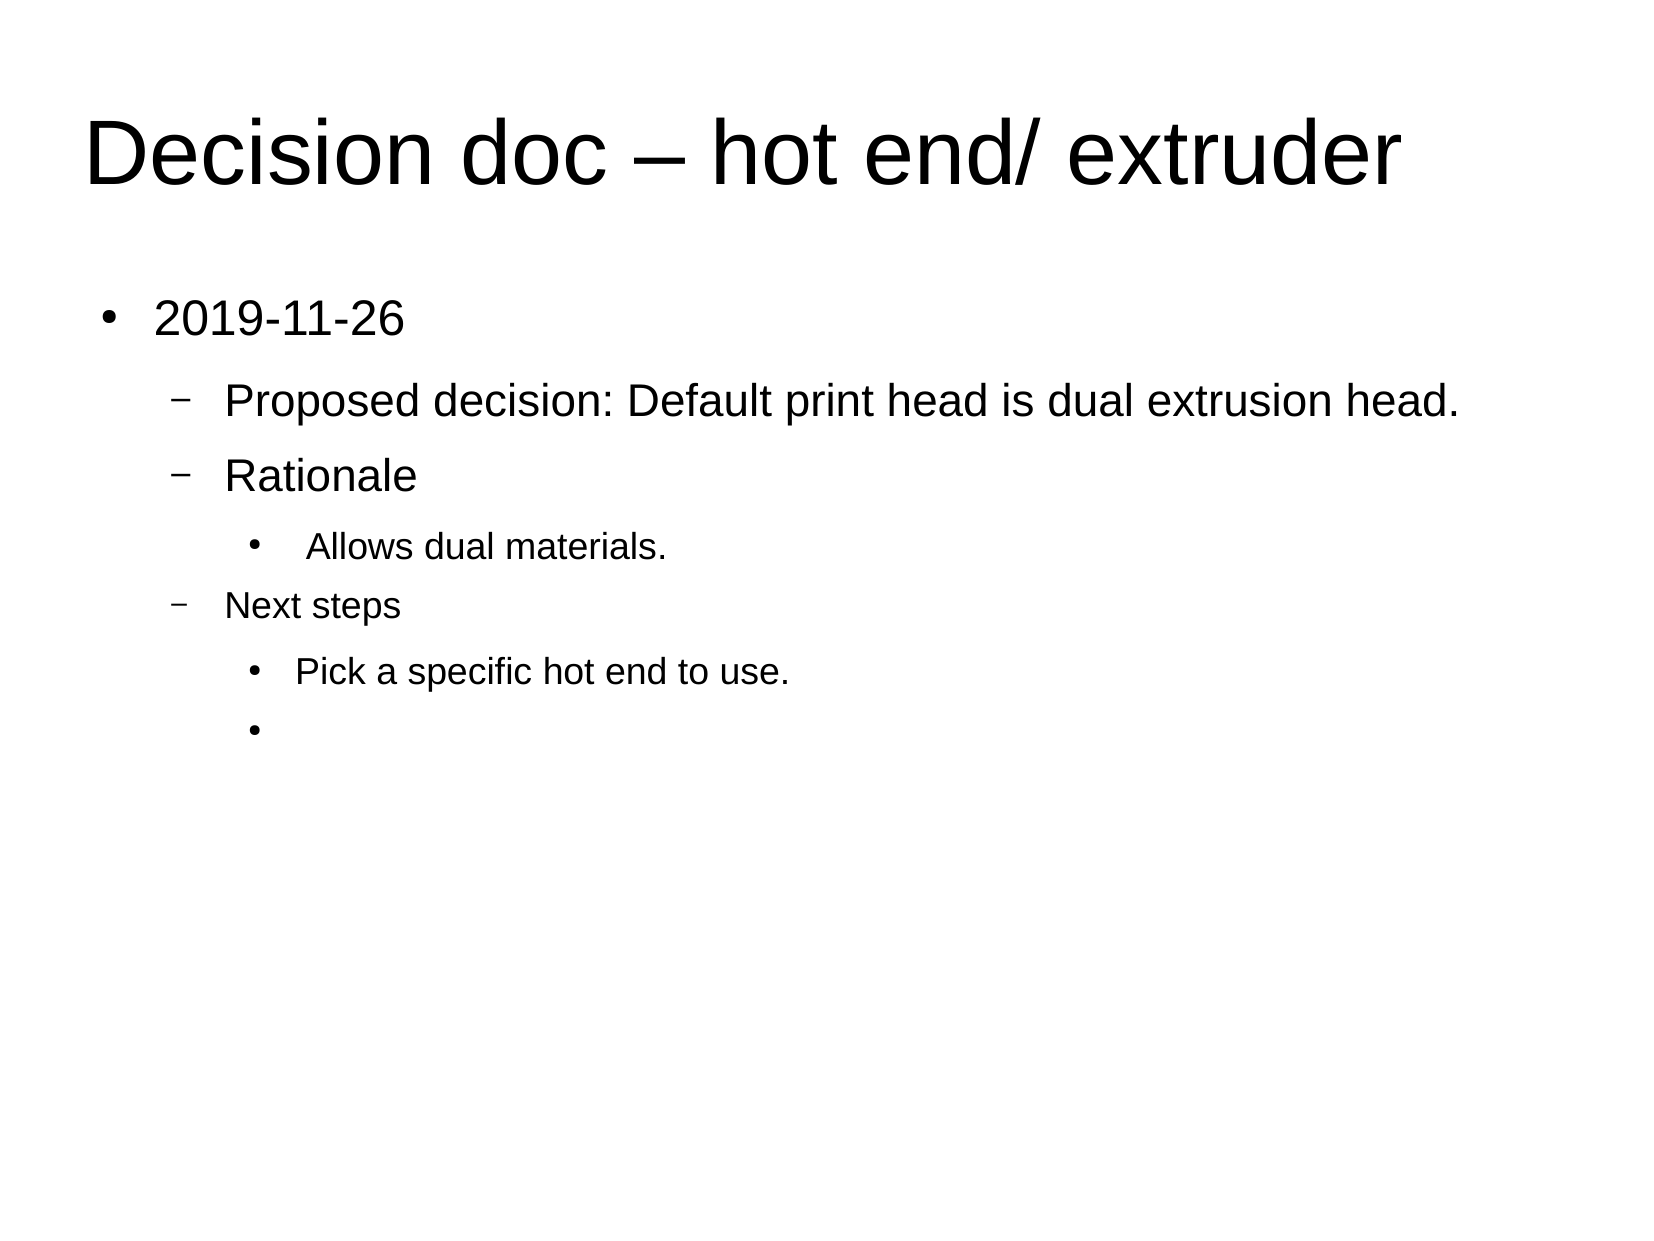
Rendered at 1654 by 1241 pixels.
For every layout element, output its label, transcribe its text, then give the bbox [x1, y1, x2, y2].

title Decision doc – hot end/ extruder [0, 49, 1489, 257]
list 2019-11-26 Proposed decision: Default print head is dual extrusion head. Rationale Allows dual materials. Next steps Pick a specific hot end to use. [82, 290, 1571, 1109]
